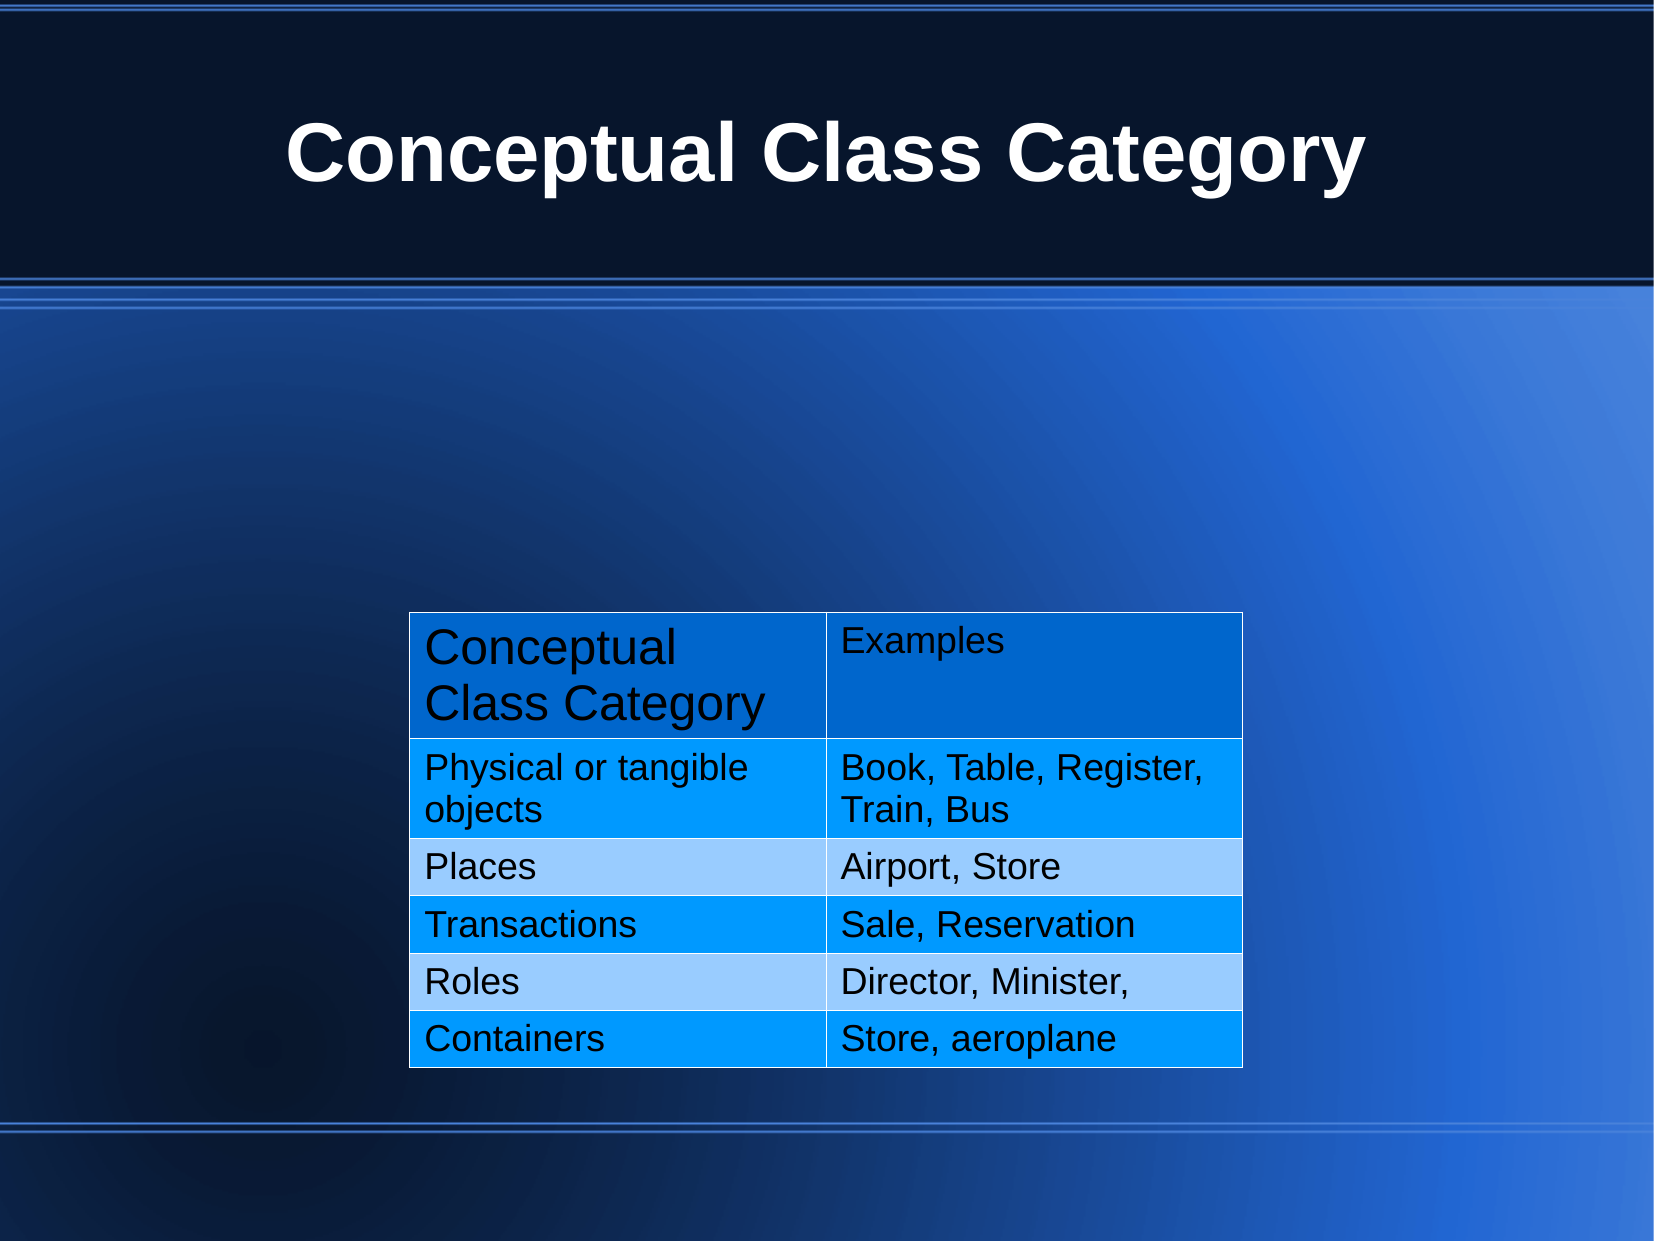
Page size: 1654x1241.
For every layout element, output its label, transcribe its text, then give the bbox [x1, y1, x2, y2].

table_cell Containers [410, 1011, 826, 1067]
table_cell Director, Minister, [827, 954, 1242, 1010]
table_cell Book, Table, Register, Train, Bus [827, 739, 1242, 838]
table_cell Store, aeroplane [827, 1011, 1242, 1067]
table_header Examples [827, 613, 1242, 738]
table_cell Sale, Reservation [827, 896, 1242, 953]
table_header Conceptual Class Category [410, 613, 826, 738]
title Conceptual Class Category [82, 49, 1571, 257]
picture [0, 0, 1654, 1241]
table_cell Airport, Store [827, 839, 1242, 895]
table_cell Places [410, 839, 826, 895]
table_cell Roles [410, 954, 826, 1010]
table_cell Physical or tangible objects [410, 739, 826, 838]
list [134, 350, 1516, 1133]
table_cell Transactions [410, 896, 826, 953]
